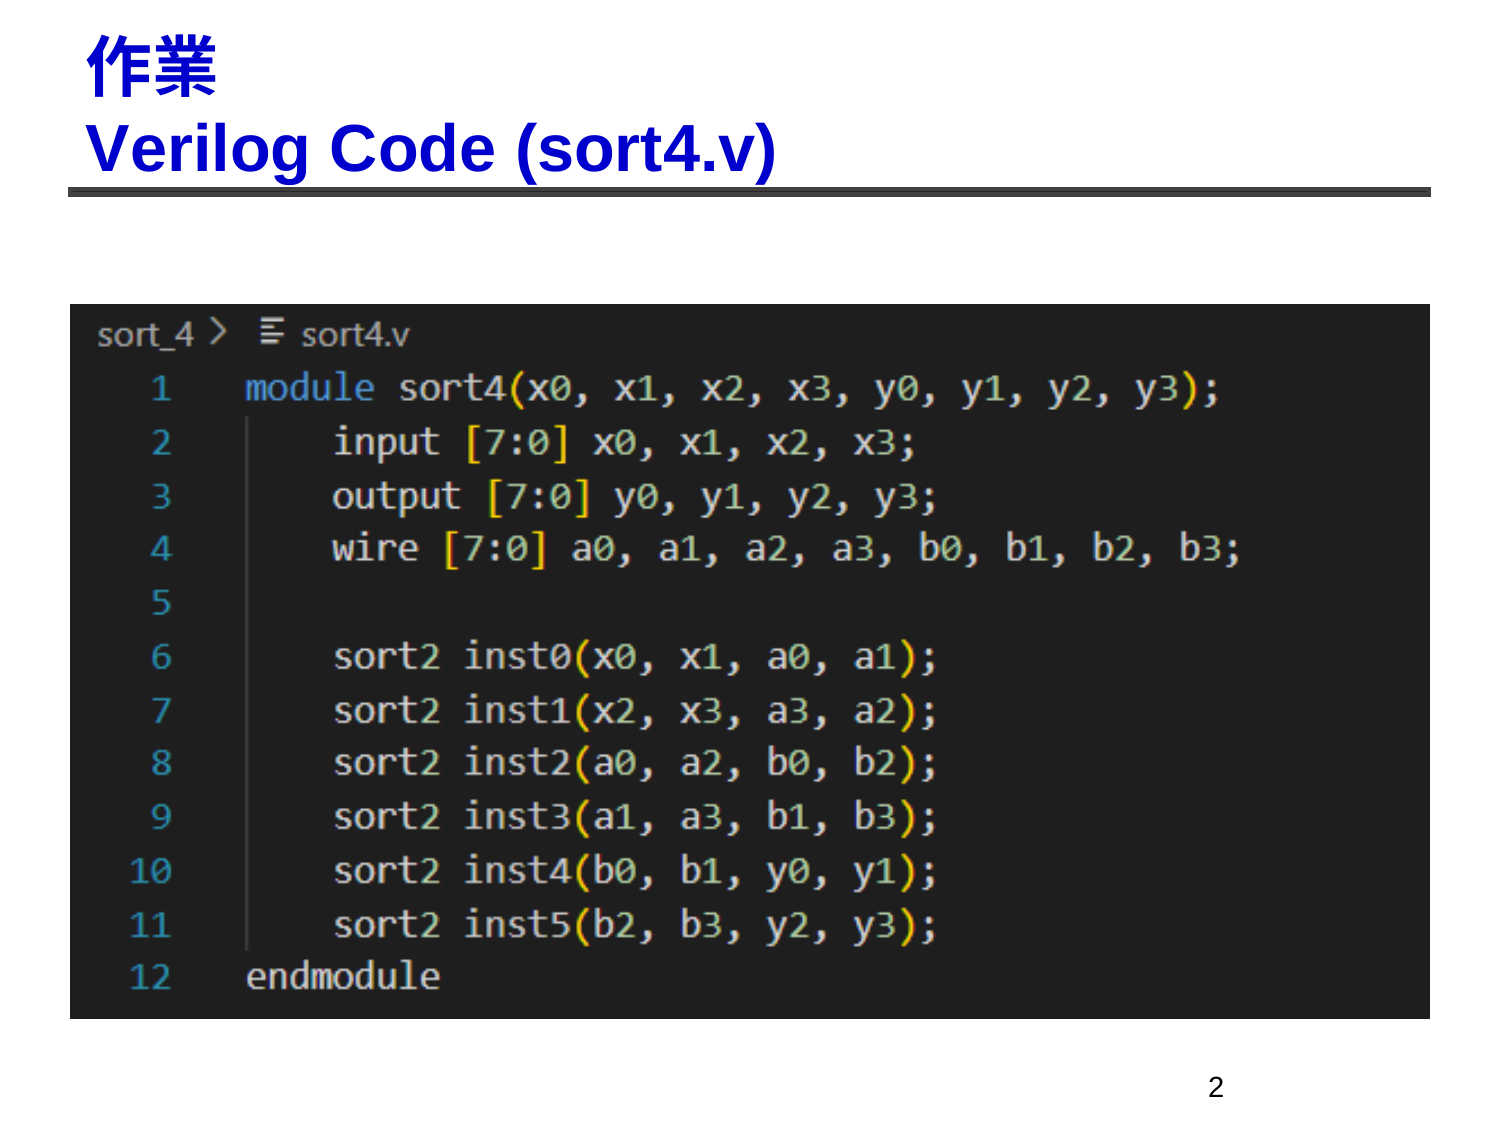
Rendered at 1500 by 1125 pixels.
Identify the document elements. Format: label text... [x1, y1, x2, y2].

picture [70, 304, 1430, 1019]
title 作業 Verilog Code (sort4.v) [70, 17, 1430, 184]
text_box [1192, 1051, 1489, 1111]
